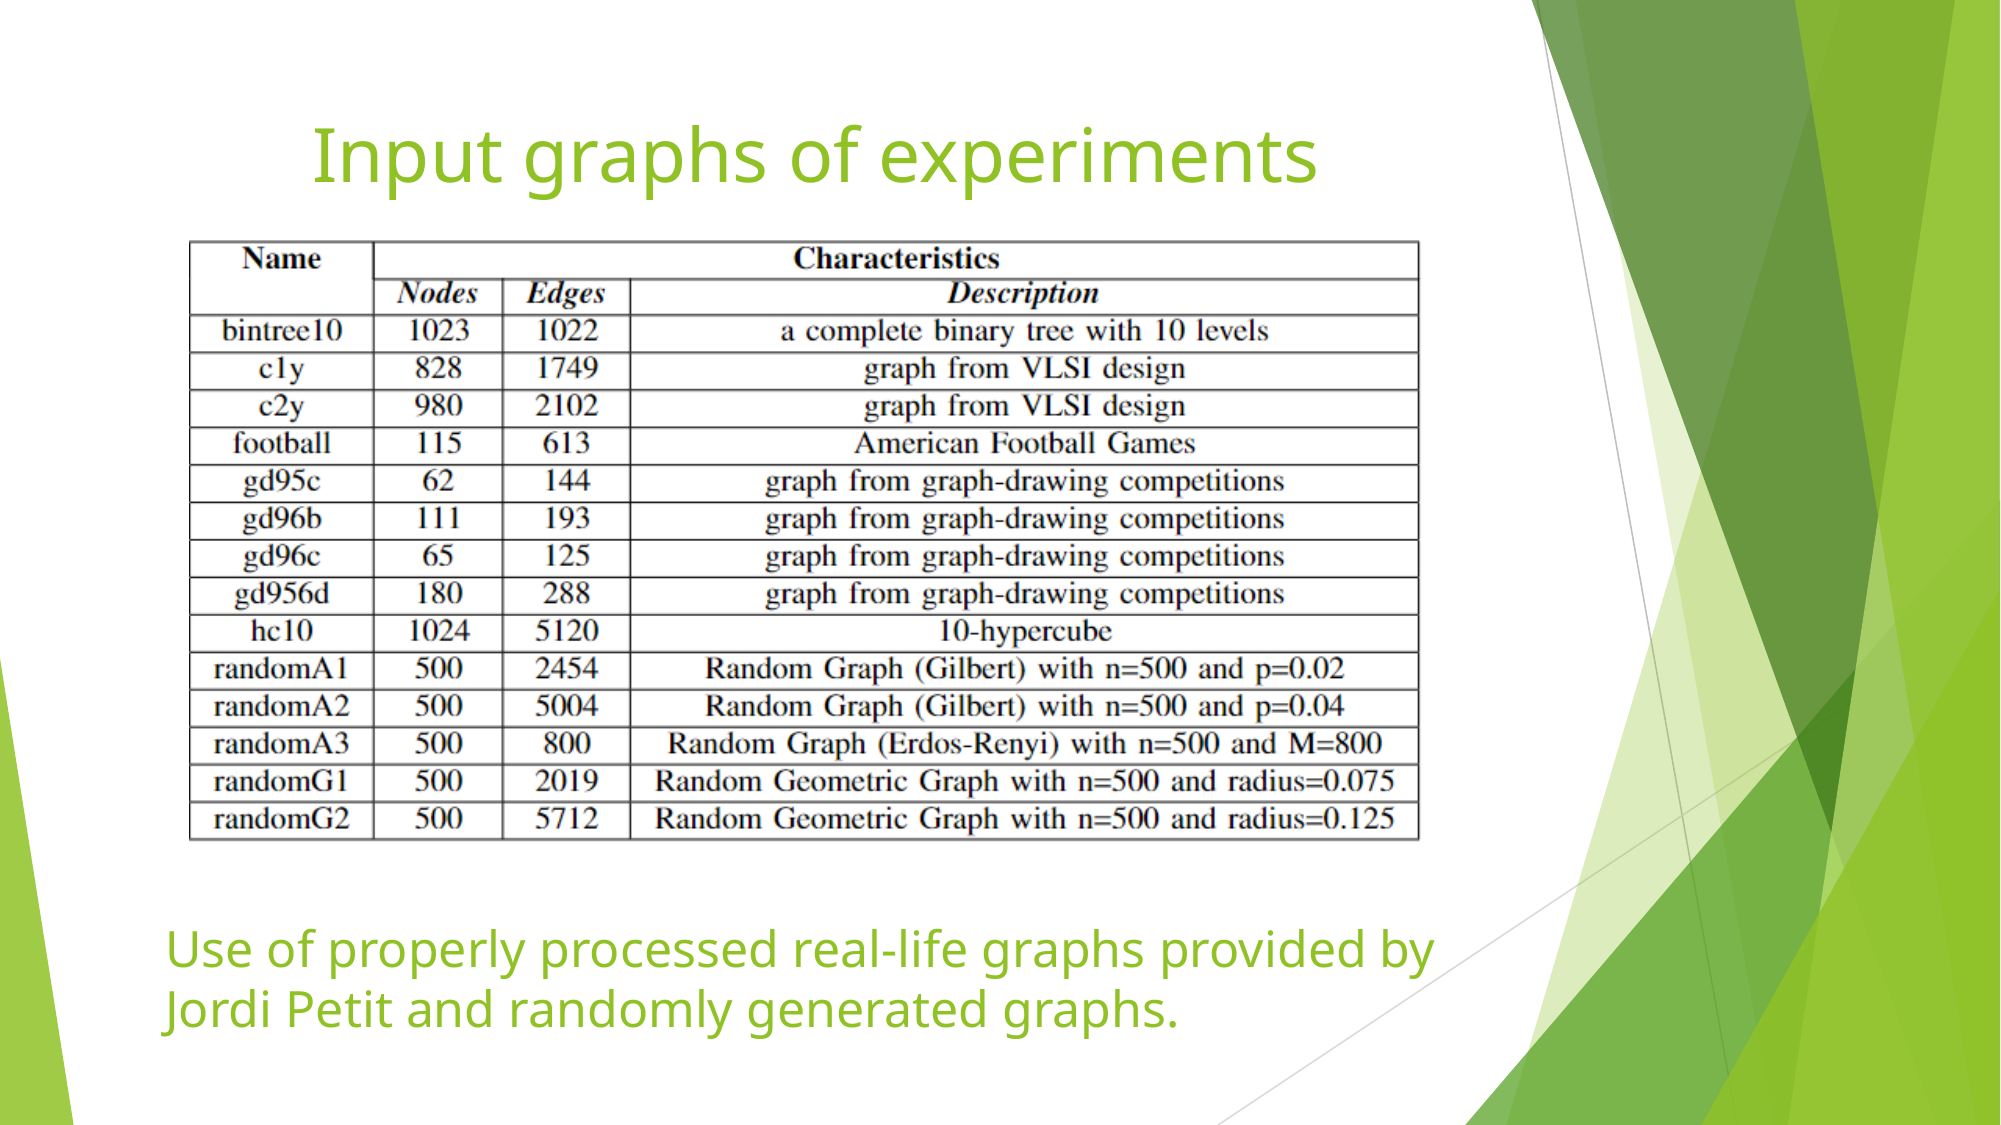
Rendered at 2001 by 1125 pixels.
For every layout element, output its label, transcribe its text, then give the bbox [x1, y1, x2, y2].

picture [189, 239, 1429, 846]
text_box Use of properly processed real-life graphs provided by Jordi Petit and randomly generated graphs. [150, 909, 1483, 1046]
title Input graphs of experiments [111, 99, 1522, 317]
